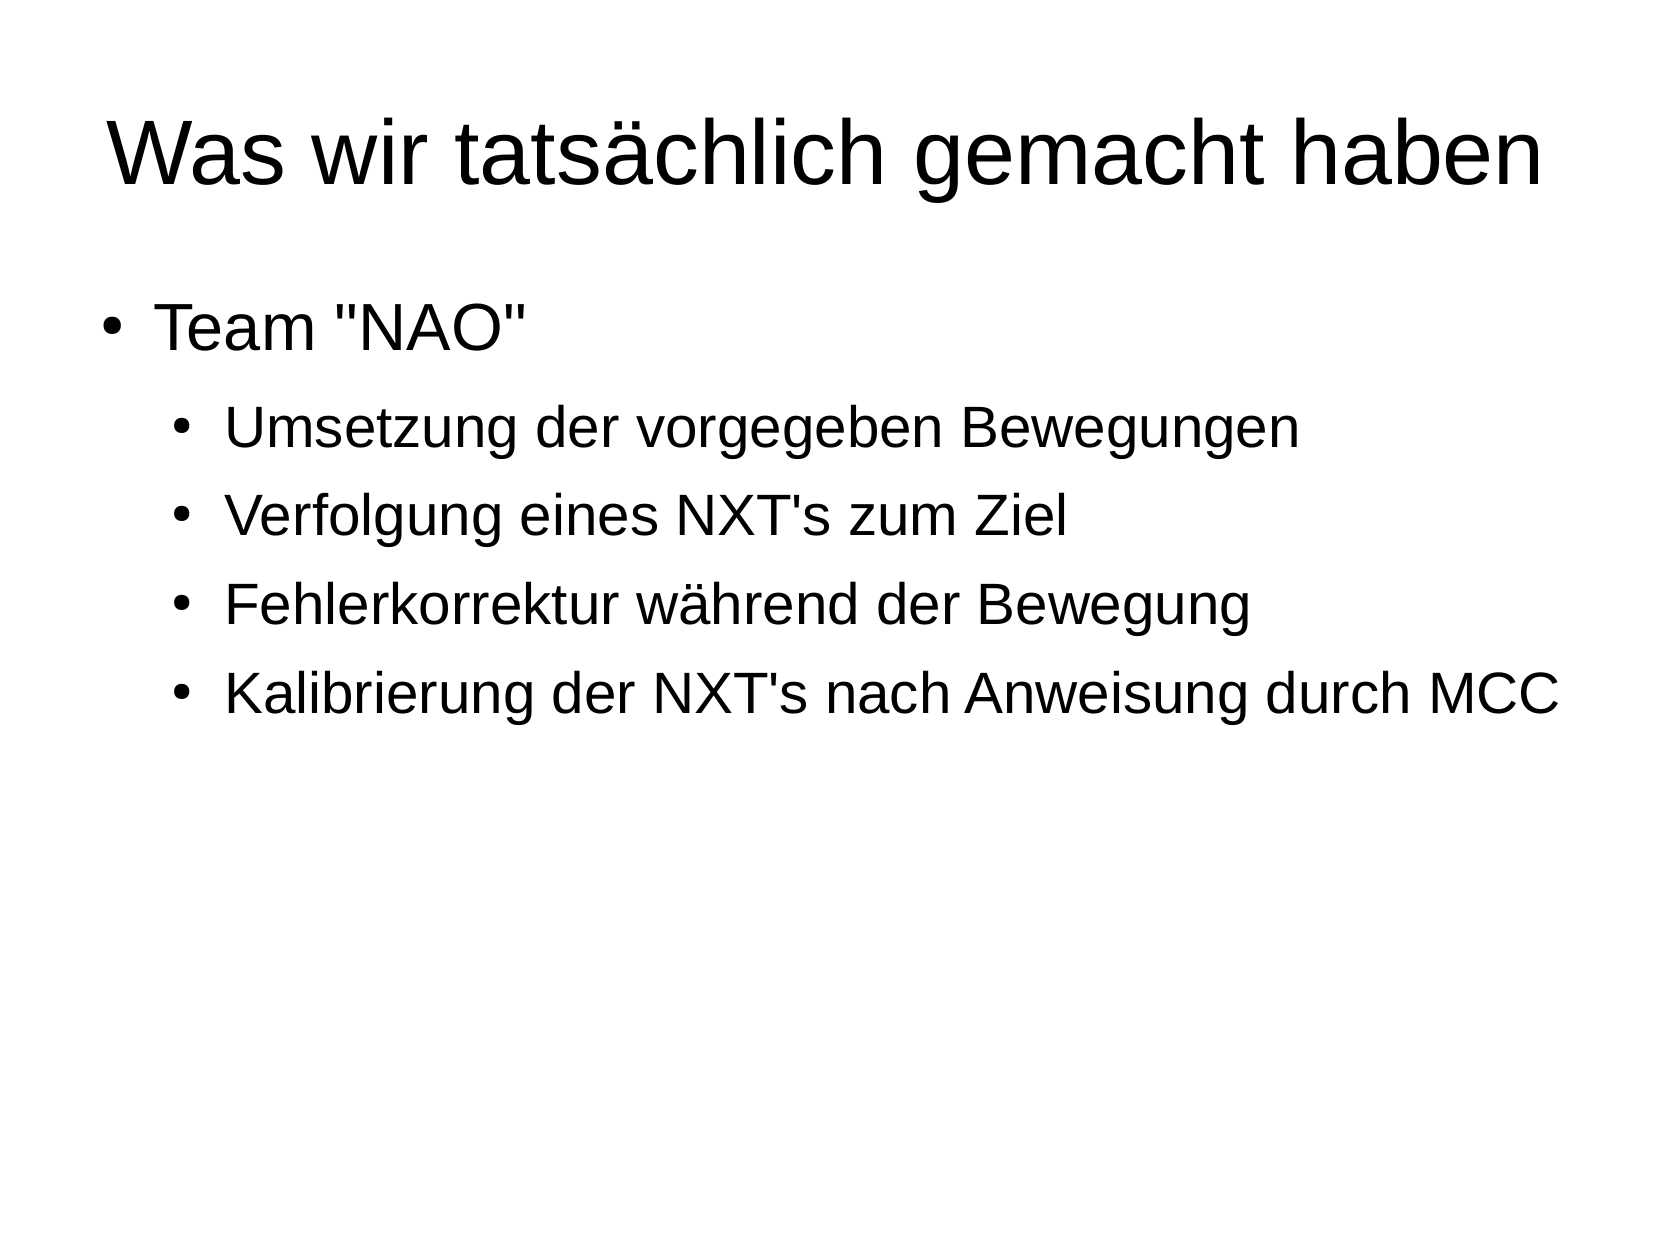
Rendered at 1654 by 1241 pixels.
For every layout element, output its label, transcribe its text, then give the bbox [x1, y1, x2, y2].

list Team "NAO" Umsetzung der vorgegeben Bewegungen Verfolgung eines NXT's zum Ziel Fehlerkorrektur während der Bewegung Kalibrierung der NXT's nach Anweisung durch MCC [82, 290, 1571, 1109]
title Was wir tatsächlich gemacht haben [82, 49, 1571, 257]
